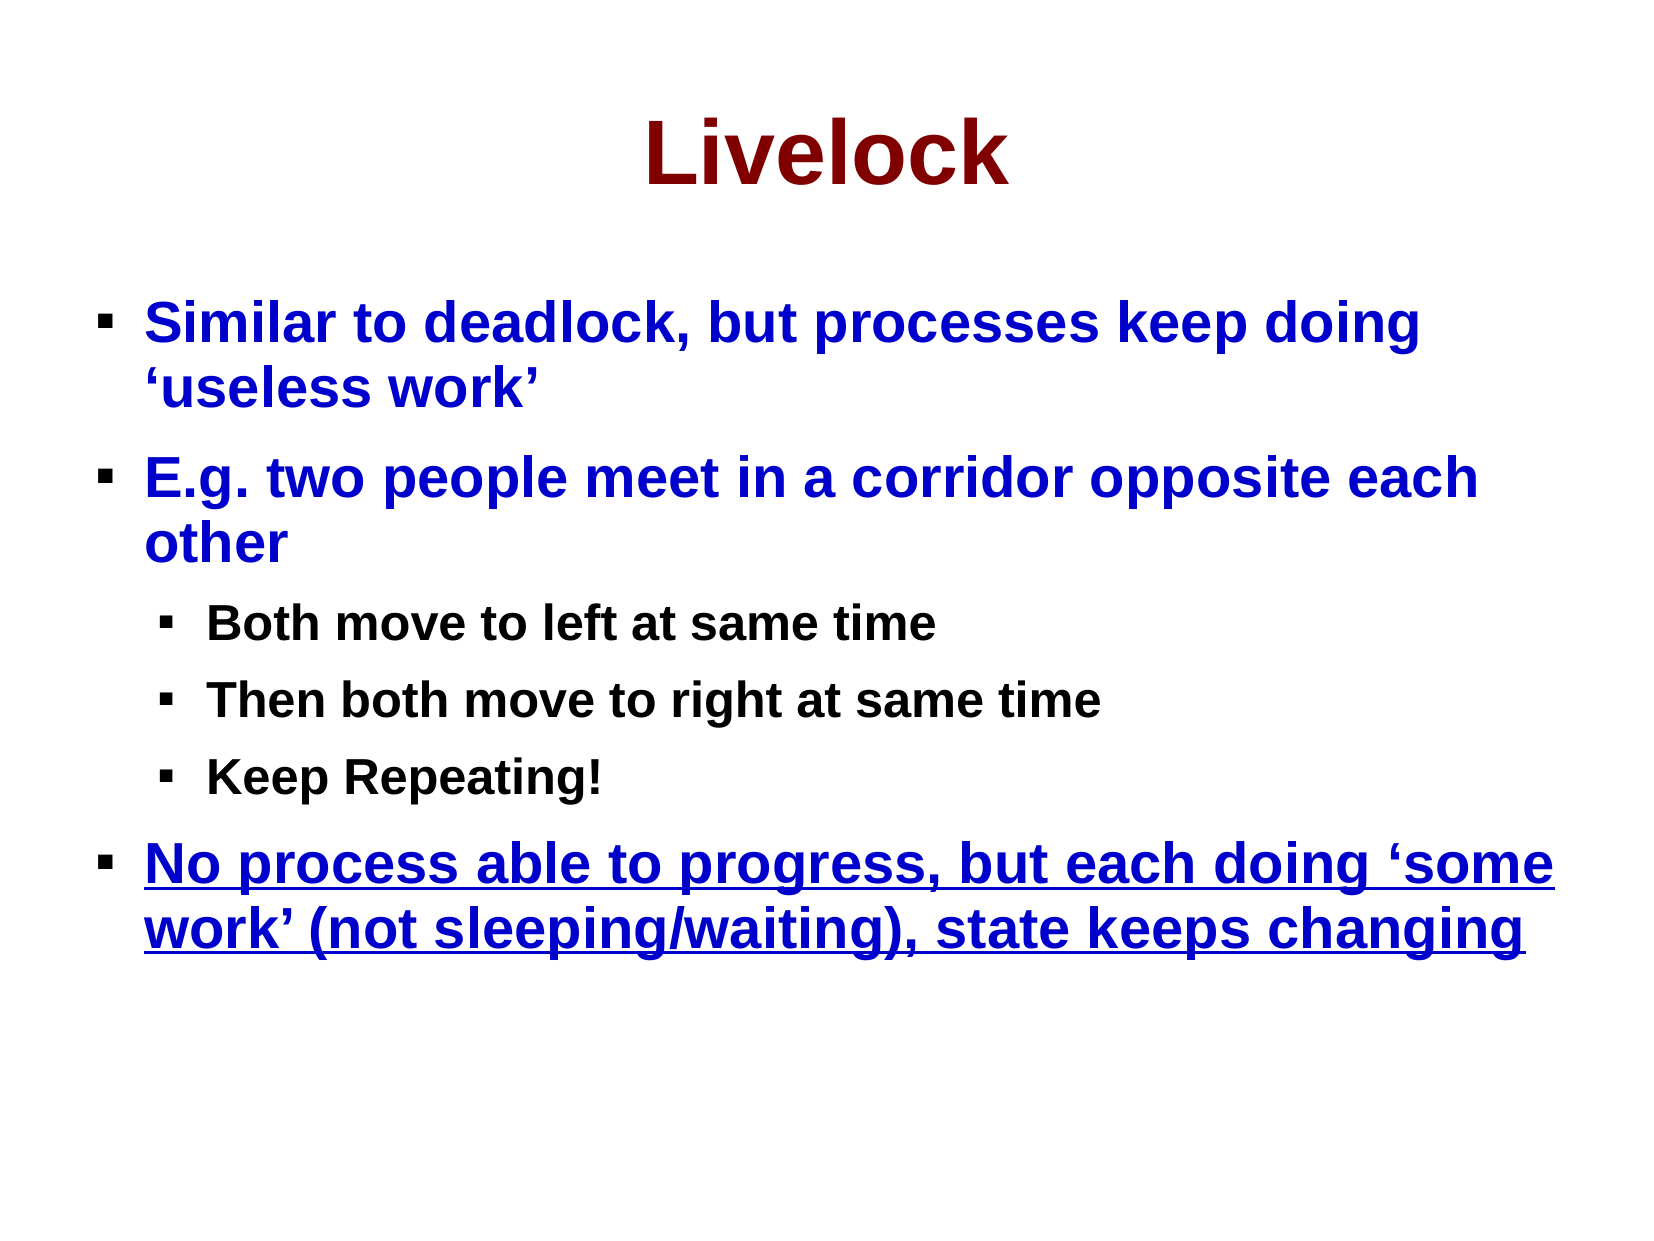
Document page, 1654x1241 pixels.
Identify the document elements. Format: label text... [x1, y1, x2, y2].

list Similar to deadlock, but processes keep doing ‘useless work’ E.g. two people meet in a corridor opposite each other Both move to left at same time Then both move to right at same time Keep Repeating! No process able to progress, but each doing ‘some work’ (not sleeping/waiting), state keeps changing [82, 290, 1571, 1010]
title Livelock [82, 49, 1571, 257]
